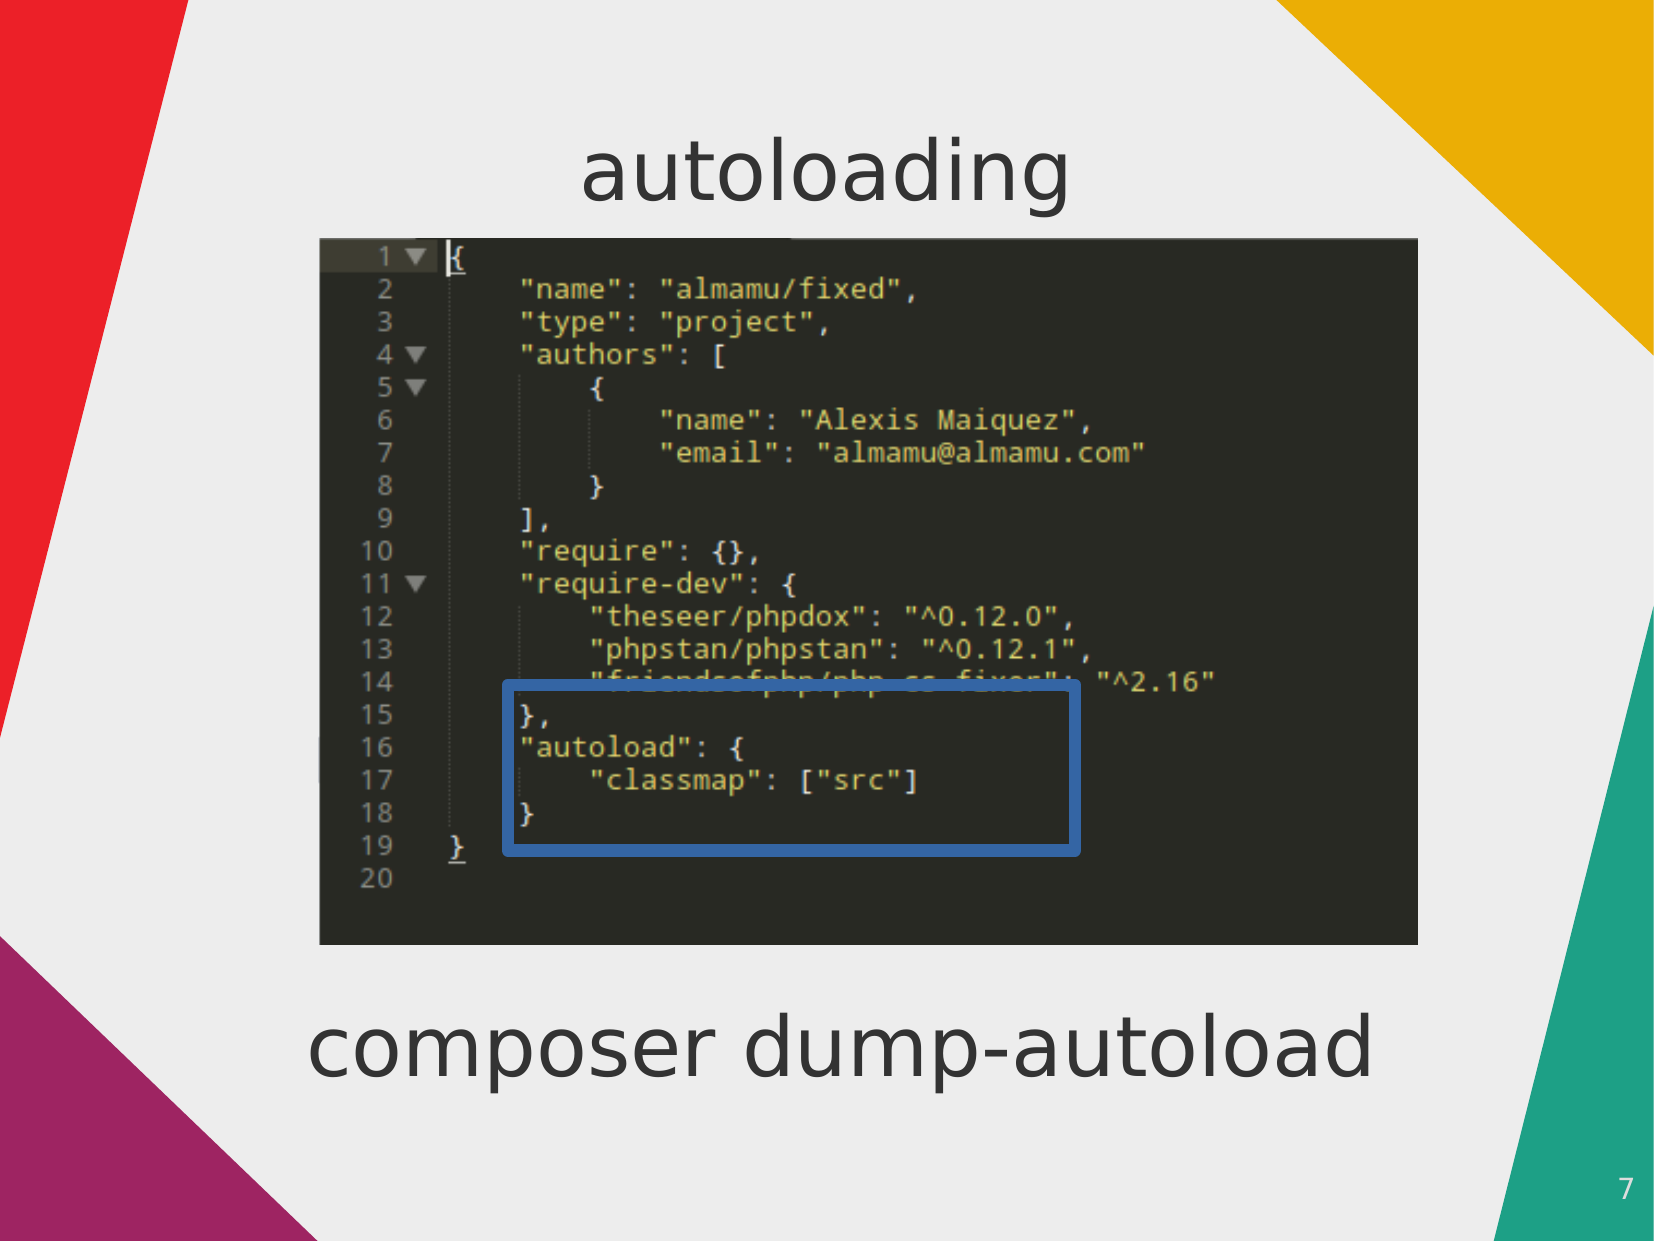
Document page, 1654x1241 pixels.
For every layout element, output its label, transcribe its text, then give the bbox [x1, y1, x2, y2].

picture [318, 238, 1418, 945]
title composer dump-autoload [129, 948, 1554, 1146]
title autoloading [114, 73, 1539, 271]
